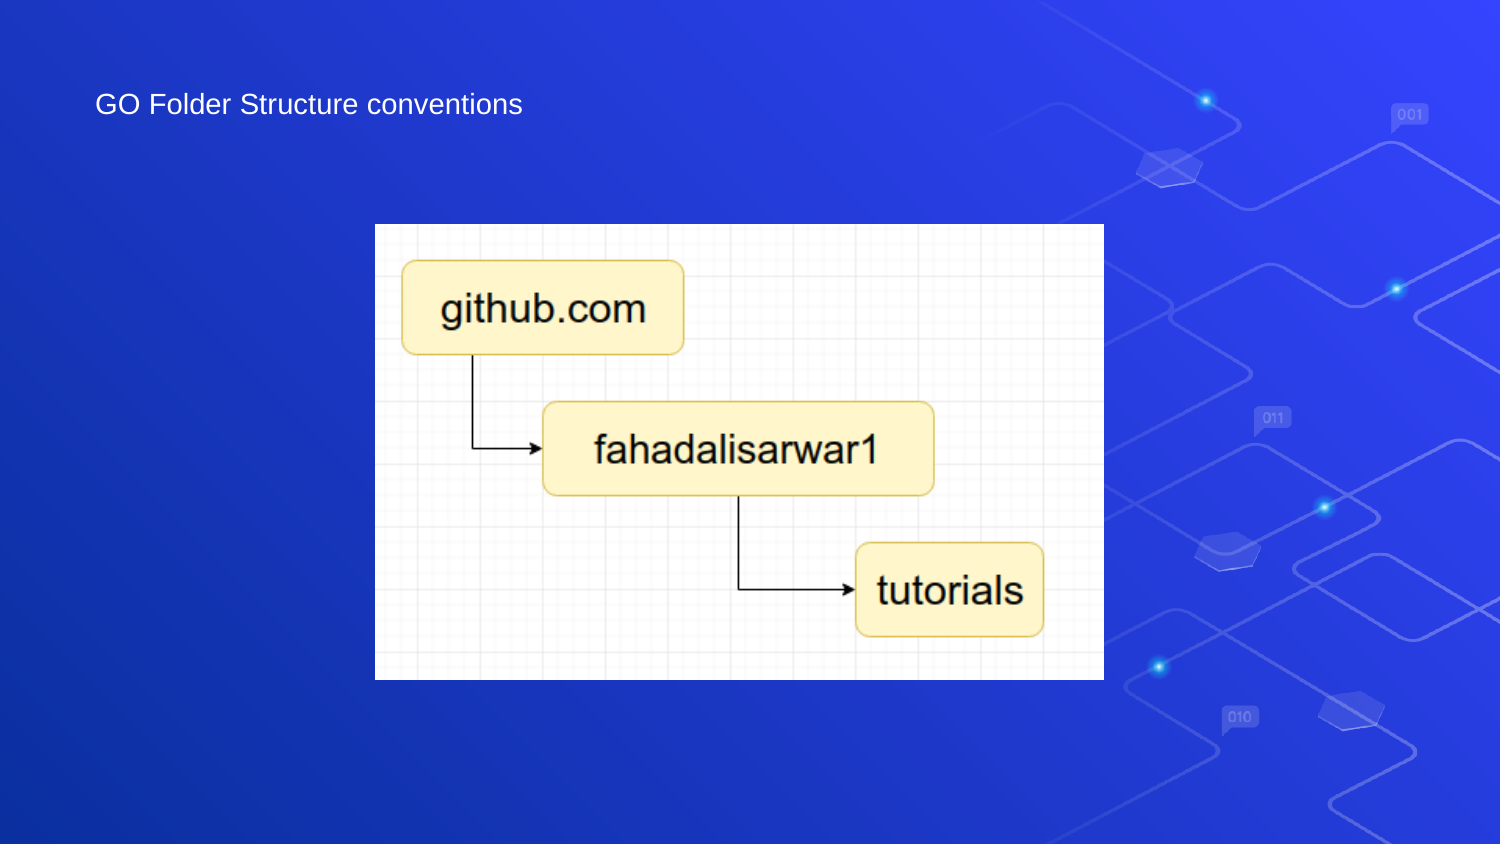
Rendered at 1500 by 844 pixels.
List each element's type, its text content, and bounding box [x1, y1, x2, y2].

title GO Folder Structure conventions [95, 33, 1082, 175]
picture [0, 0, 1500, 844]
